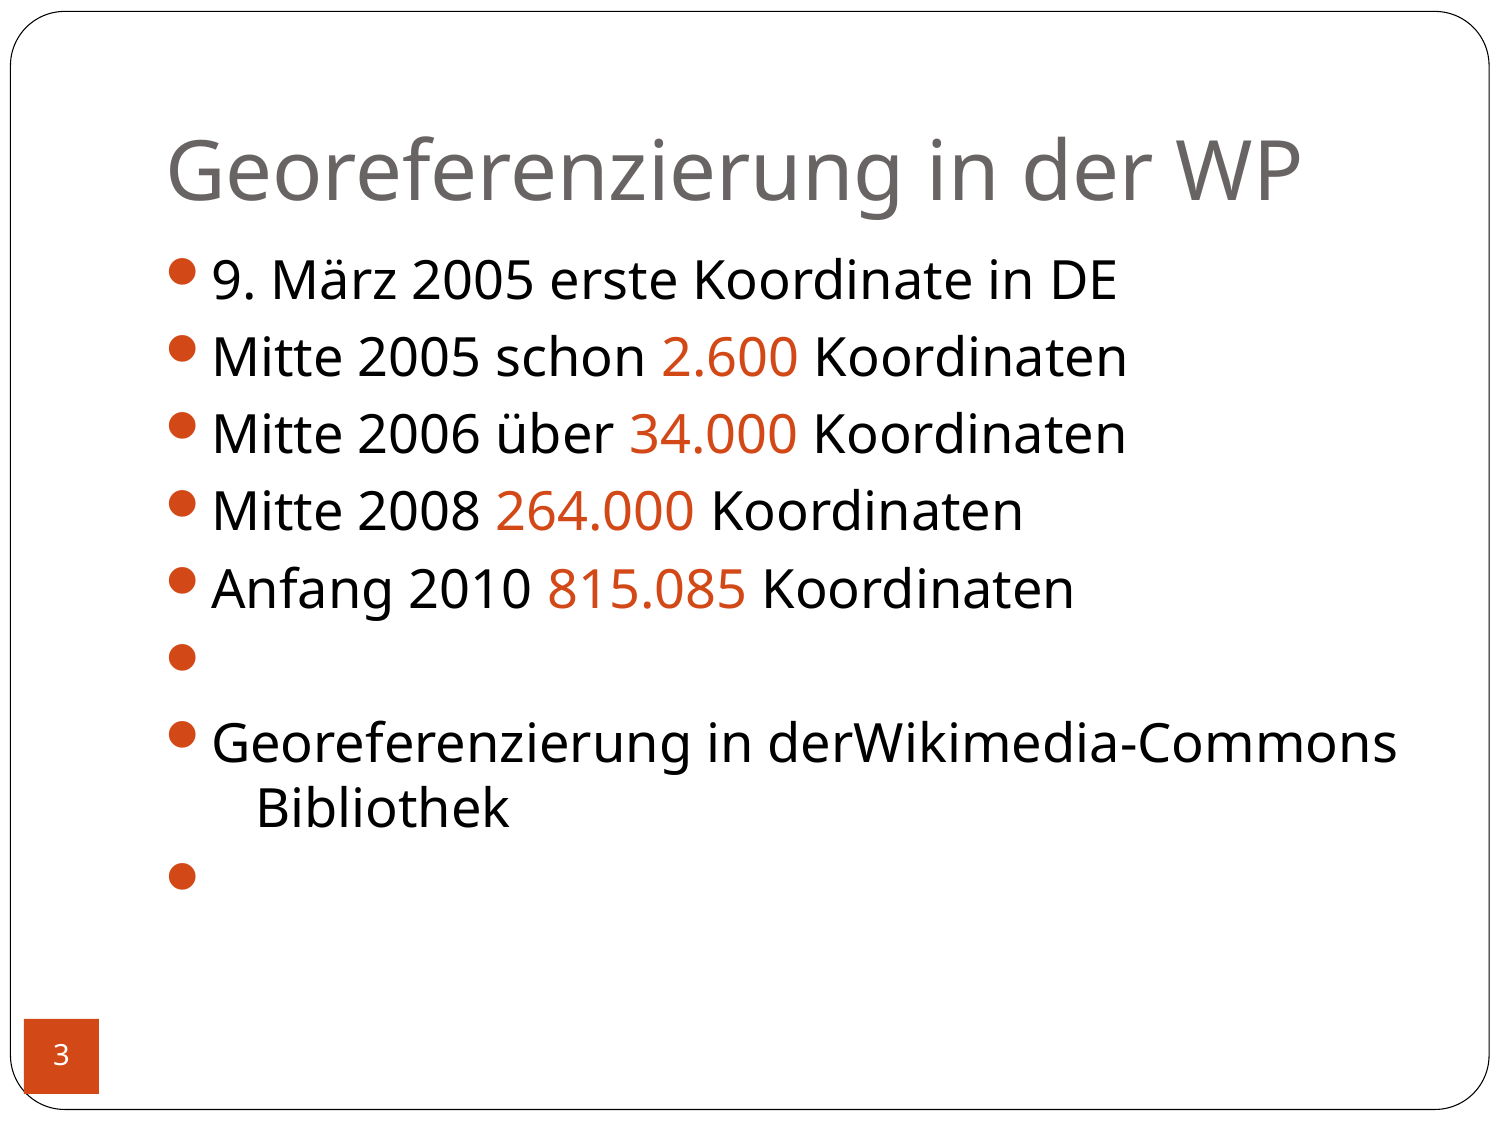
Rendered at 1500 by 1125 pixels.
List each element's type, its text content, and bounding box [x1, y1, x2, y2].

list 9. März 2005 erste Koordinate in DE Mitte 2005 schon 2.600 Koordinaten Mitte 2006 über 34.000 Koordinaten Mitte 2008 264.000 Koordinaten Anfang 2010 815.085 Koordinaten Georeferenzierung in derWikimedia-Commons Bibliothek [150, 237, 1426, 988]
title Georeferenzierung in der WP [150, 45, 1426, 233]
text_box 3 [23, 1018, 99, 1094]
